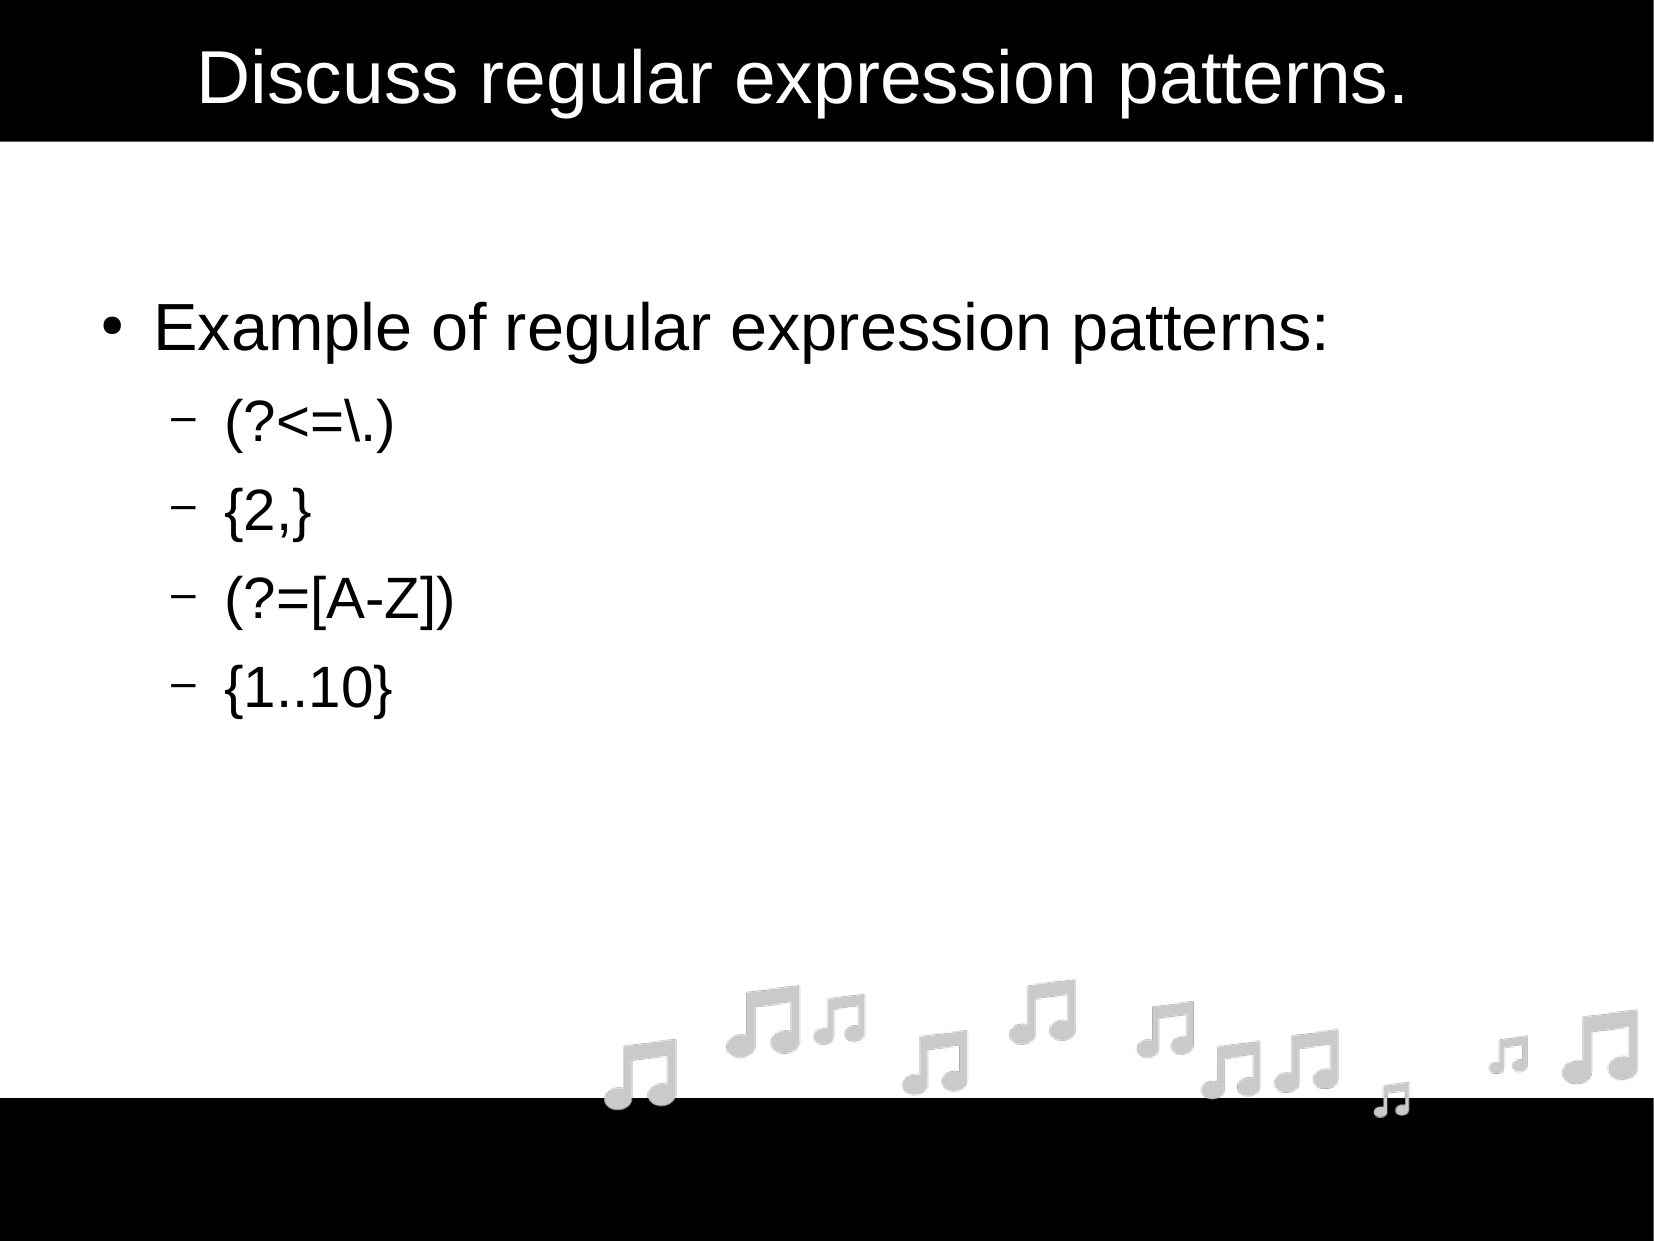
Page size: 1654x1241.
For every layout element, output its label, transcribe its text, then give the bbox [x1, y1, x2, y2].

list Example of regular expression patterns: (?<=\.) {2,} (?=[A-Z]) {1..10} [82, 290, 1571, 1010]
title Discuss regular expression patterns. [59, 8, 1548, 148]
